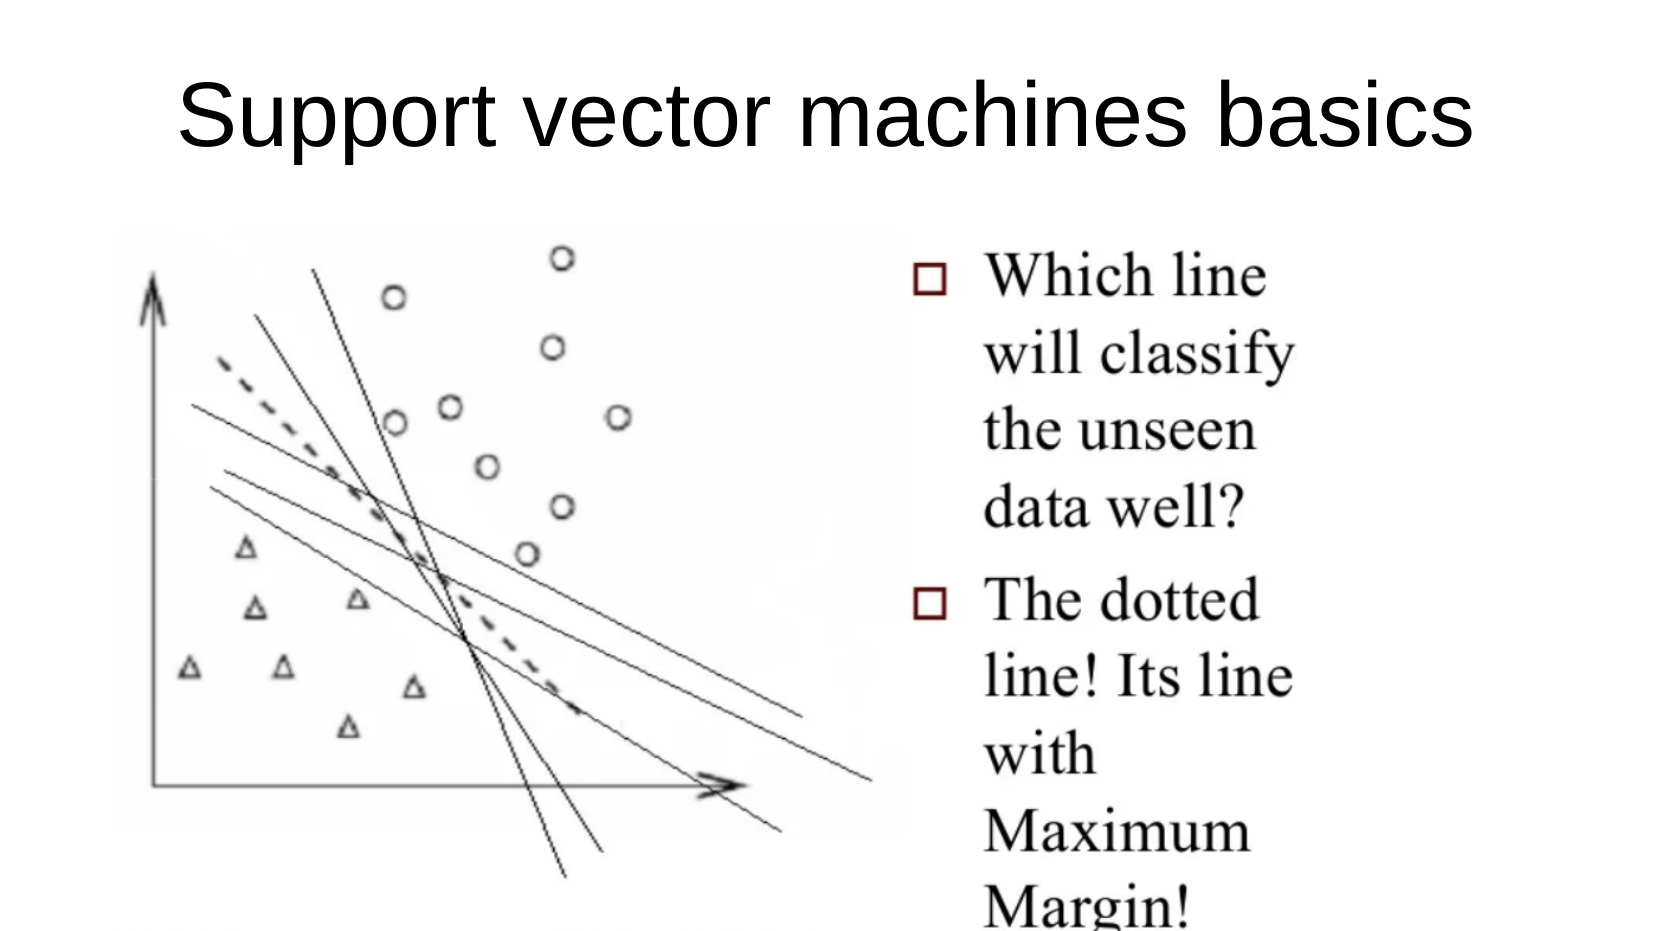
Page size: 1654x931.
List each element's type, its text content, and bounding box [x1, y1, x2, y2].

picture [115, 224, 1313, 931]
title Support vector machines basics [82, 37, 1571, 193]
